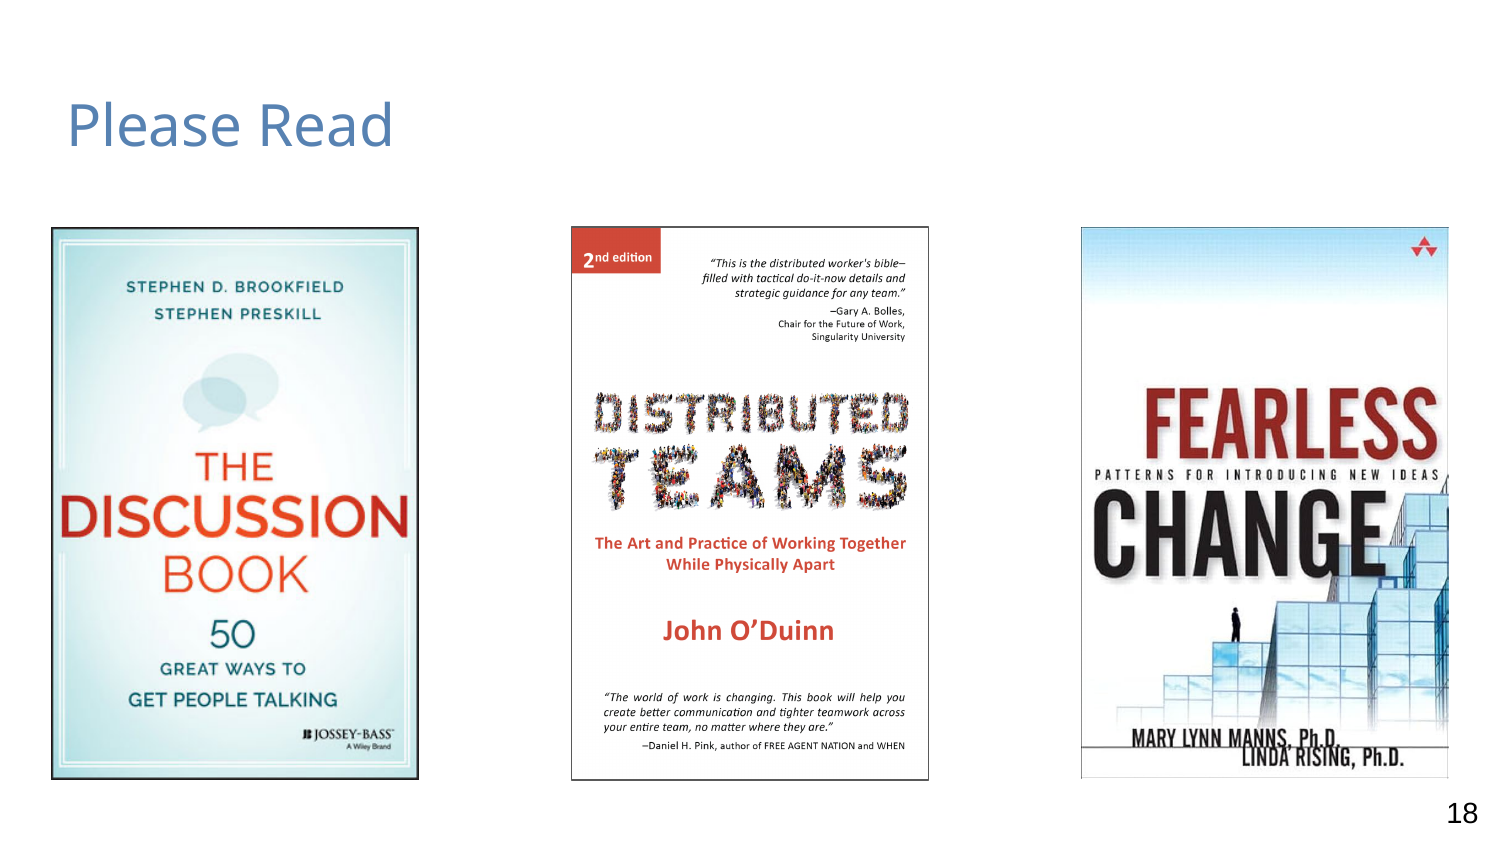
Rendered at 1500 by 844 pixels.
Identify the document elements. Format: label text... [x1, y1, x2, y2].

picture [1081, 227, 1449, 779]
picture [572, 227, 928, 780]
title Please Read [51, 72, 1449, 167]
slide_number <number> [1403, 779, 1494, 844]
picture [51, 227, 419, 780]
